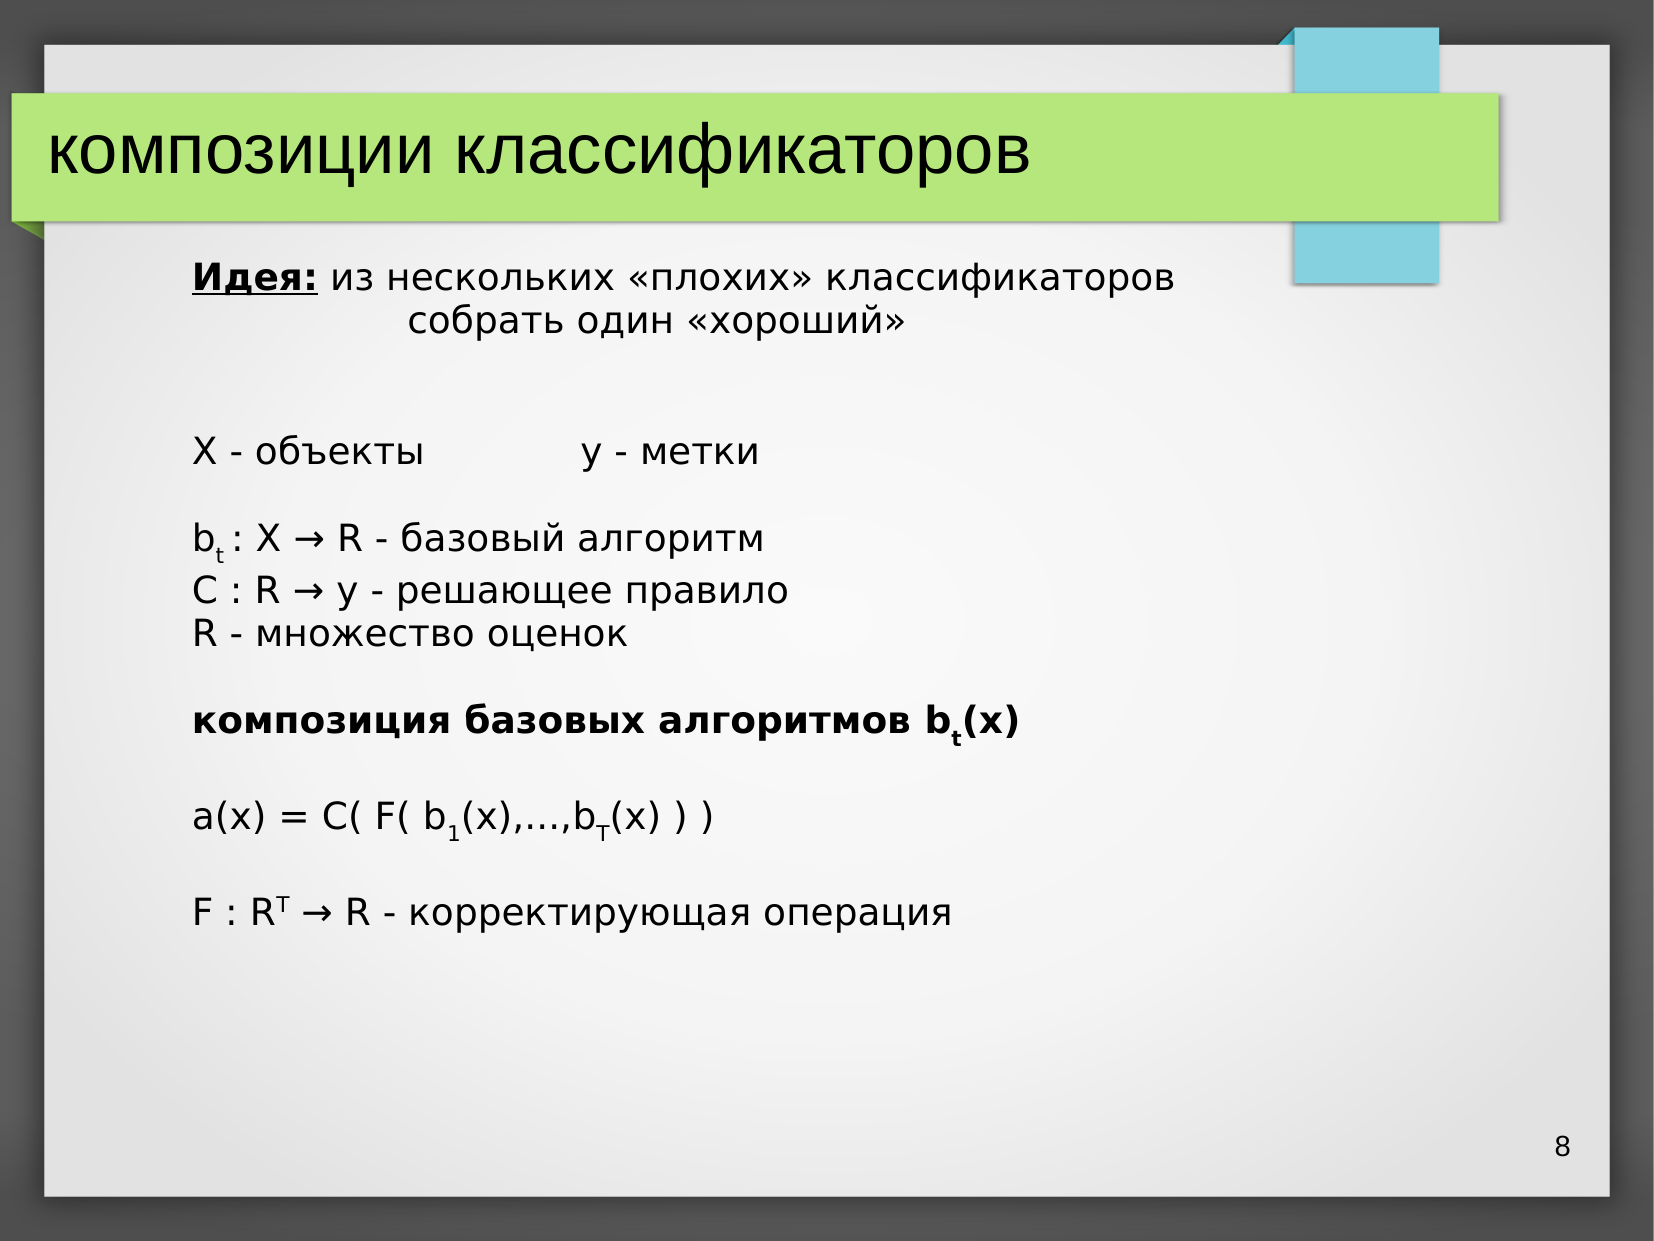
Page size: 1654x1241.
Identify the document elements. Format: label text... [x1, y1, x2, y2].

title композиции классификаторов [47, 109, 1501, 189]
picture [0, 0, 1654, 1241]
text_box Идея: из нескольких «плохих» классификаторов собрать один «хороший» X - объекты y - метки bt : X → R - базовый алгоритм C : R → y - решающее правило R - множество оценок композиция базовых алгоритмов bt(x) a(x) = C( F( b1(x),...,bT(x) ) ) F : RT → R - корректирующая операция [177, 248, 1205, 942]
